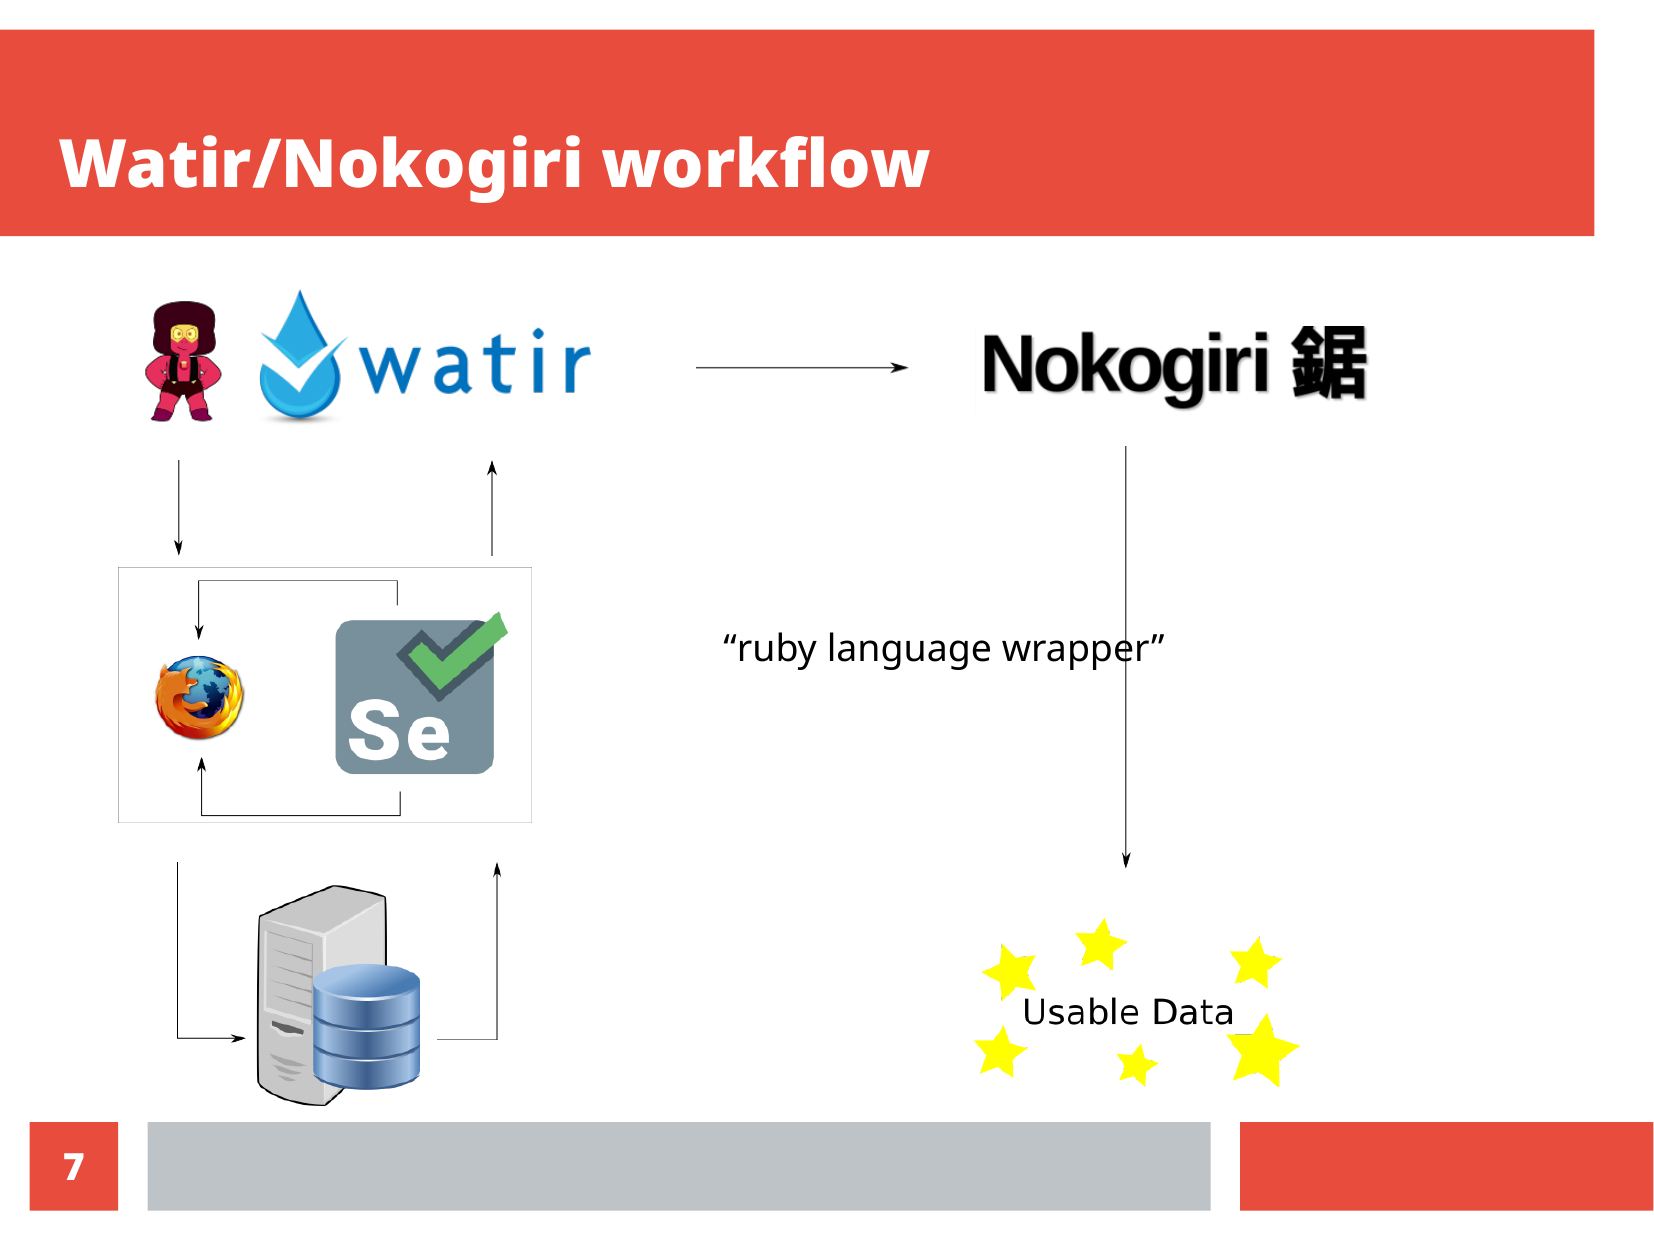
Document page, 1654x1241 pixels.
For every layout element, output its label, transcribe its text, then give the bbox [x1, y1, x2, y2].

picture [437, 862, 501, 1040]
picture [141, 289, 591, 426]
picture [696, 326, 1382, 414]
picture [974, 446, 1300, 1087]
picture [118, 460, 532, 823]
picture [177, 862, 420, 1106]
text_box “ruby language wrapper” [708, 614, 974, 673]
title Watir/Nokogiri workflow [59, 59, 1595, 207]
